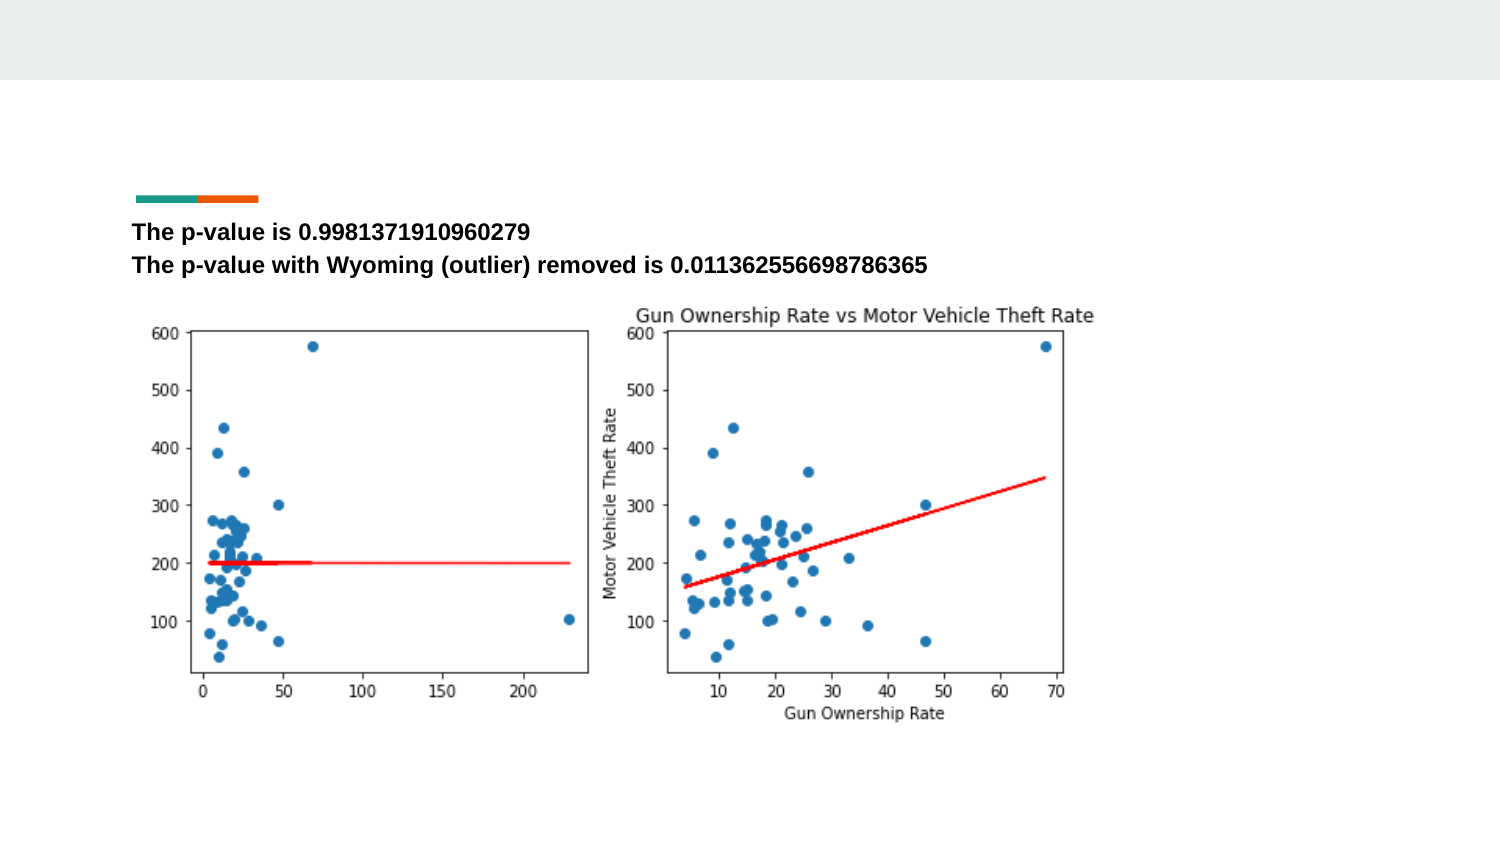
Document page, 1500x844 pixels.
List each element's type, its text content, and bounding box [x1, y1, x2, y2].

list The p-value is 0.9981371910960279 The p-value with Wyoming (outlier) removed is 0.011362556698786365 [116, 201, 1381, 326]
picture [139, 296, 1105, 732]
